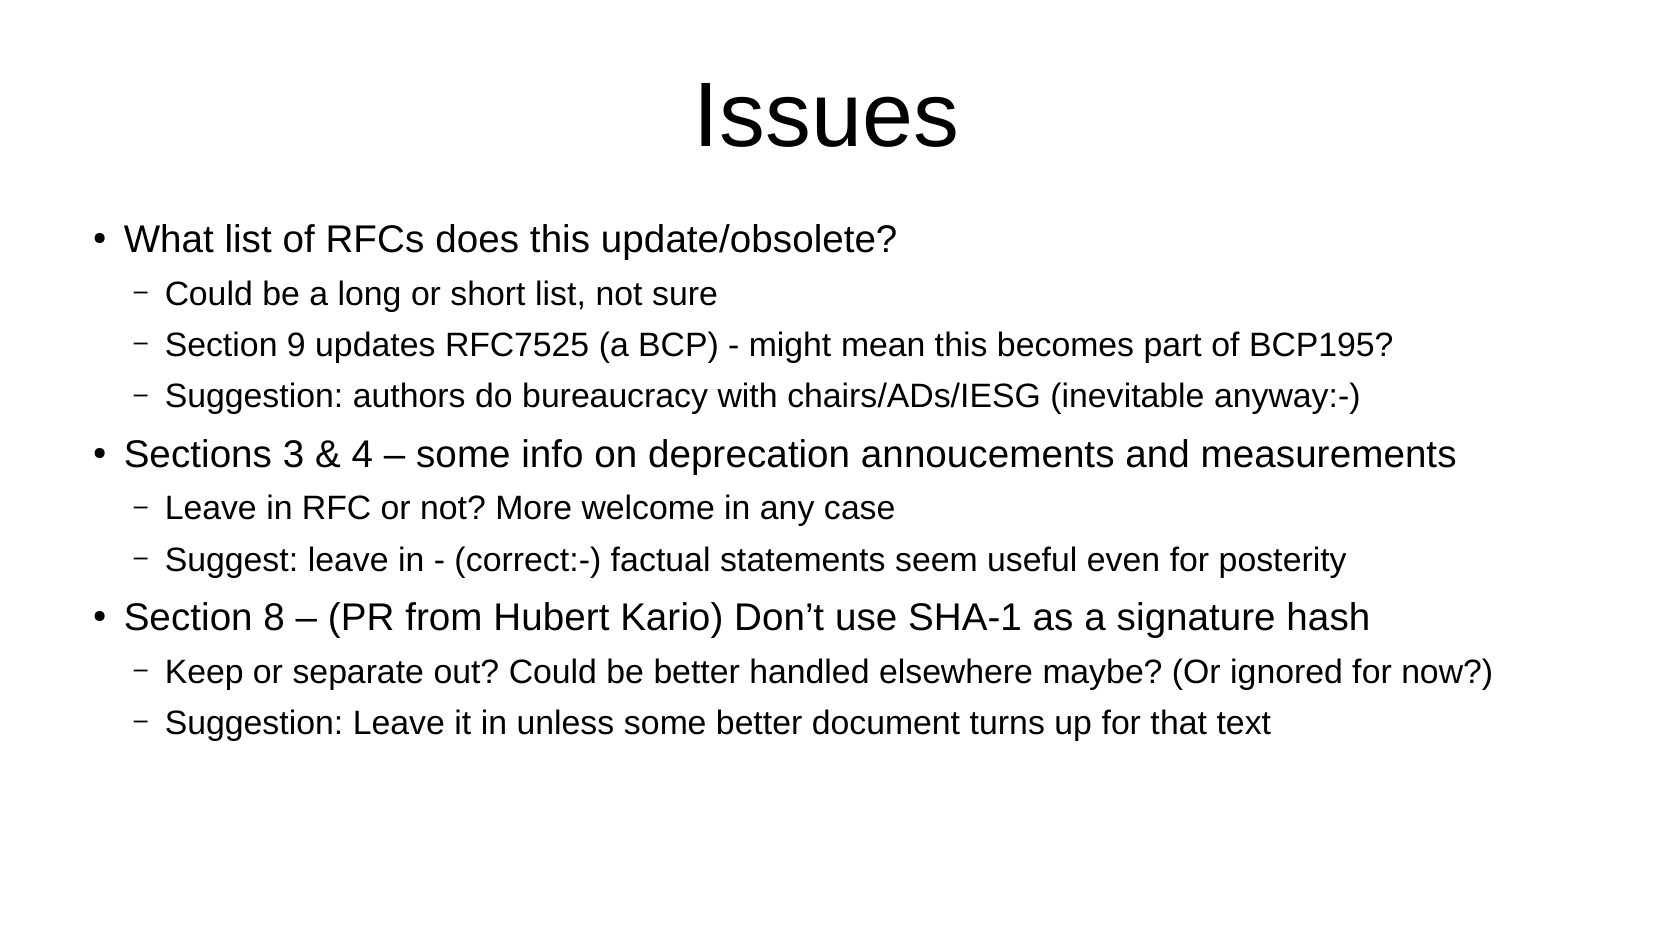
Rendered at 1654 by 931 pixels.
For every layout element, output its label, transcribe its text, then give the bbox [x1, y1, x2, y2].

list What list of RFCs does this update/obsolete? Could be a long or short list, not sure Section 9 updates RFC7525 (a BCP) - might mean this becomes part of BCP195? Suggestion: authors do bureaucracy with chairs/ADs/IESG (inevitable anyway:-) Sections 3 & 4 – some info on deprecation annoucements and measurements Leave in RFC or not? More welcome in any case Suggest: leave in - (correct:-) factual statements seem useful even for posterity Section 8 – (PR from Hubert Kario) Don’t use SHA-1 as a signature hash Keep or separate out? Could be better handled elsewhere maybe? (Or ignored for now?) Suggestion: Leave it in unless some better document turns up for that text [82, 217, 1571, 758]
title Issues [82, 37, 1571, 193]
